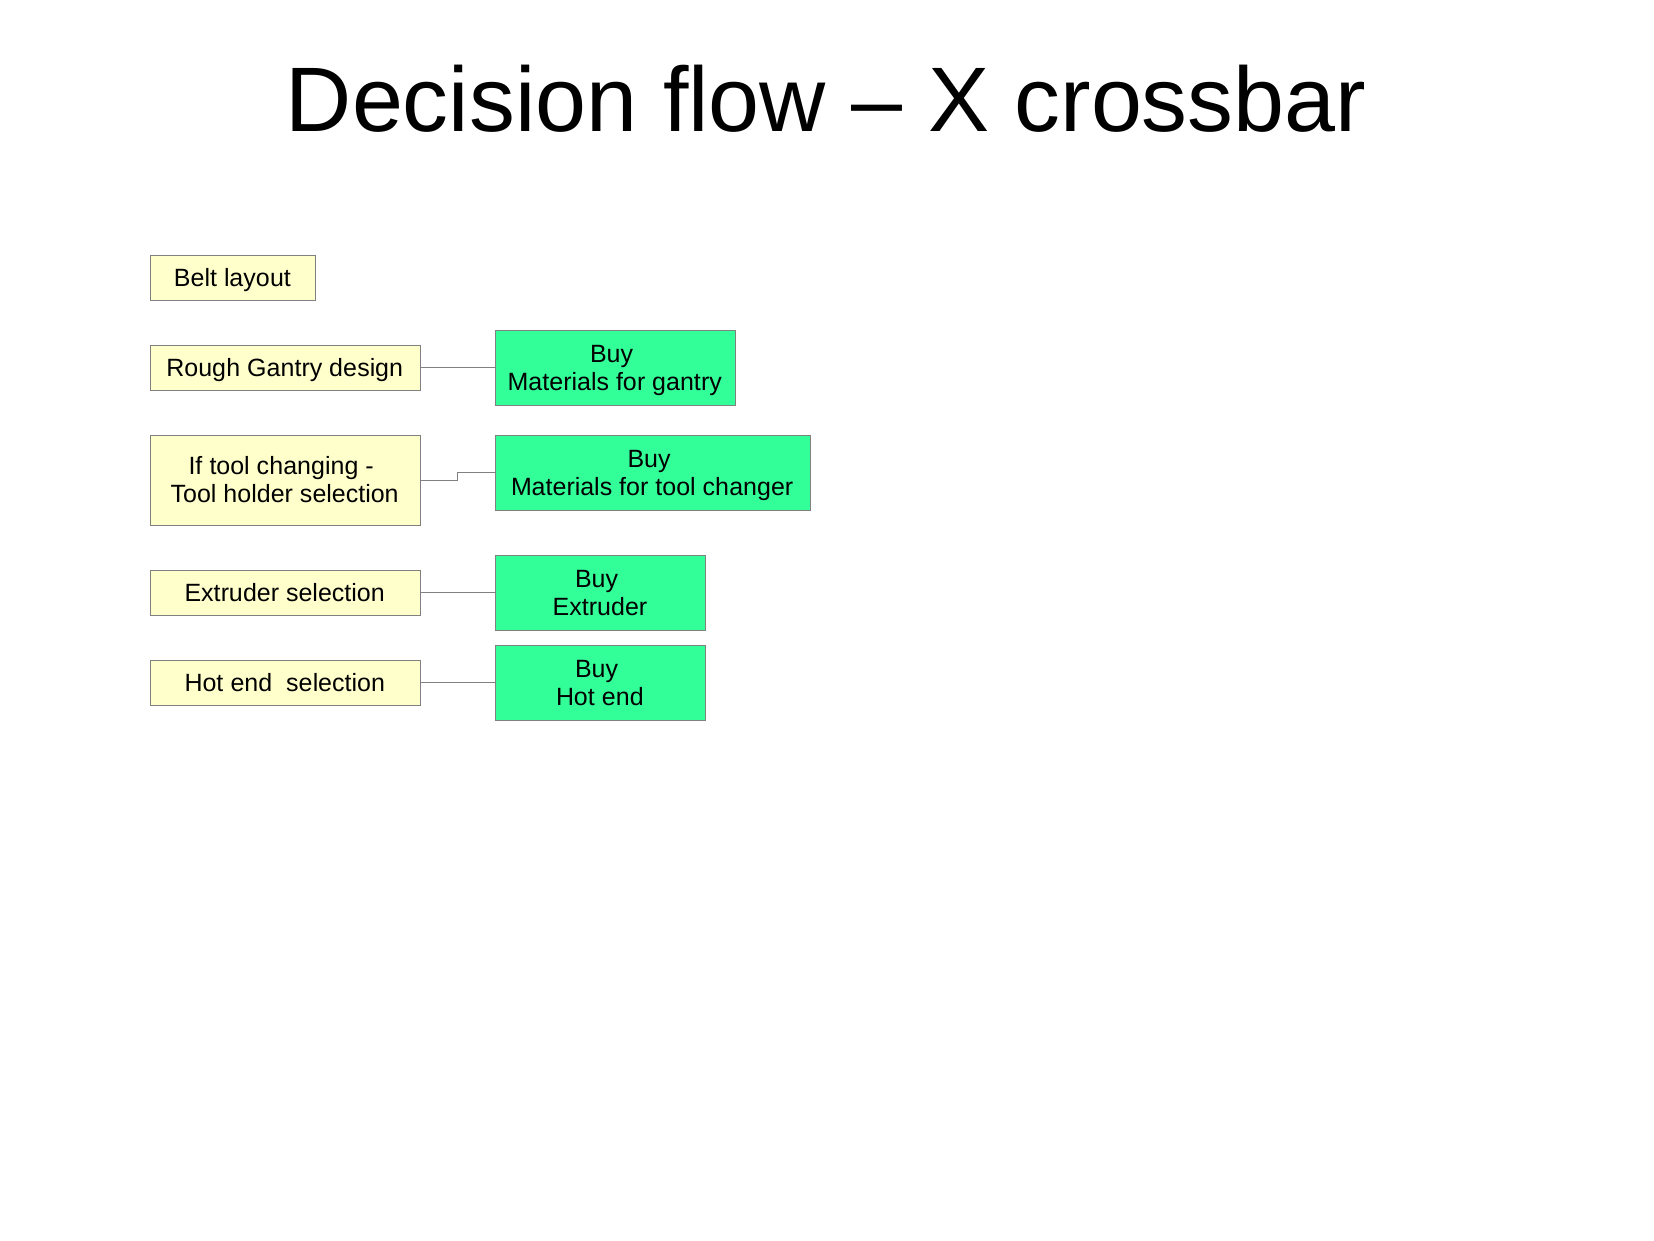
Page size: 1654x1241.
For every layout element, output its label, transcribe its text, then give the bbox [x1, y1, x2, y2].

title Decision flow – X crossbar [82, 48, 1571, 152]
text_box Belt layout [150, 255, 316, 301]
text_box Buy Hot end [495, 645, 706, 721]
text_box If tool changing - Tool holder selection [150, 435, 421, 526]
text_box Hot end selection [150, 660, 421, 706]
text_box Extruder selection [150, 570, 421, 616]
text_box Buy Materials for gantry [495, 330, 736, 406]
text_box Rough Gantry design [150, 345, 421, 391]
text_box Buy Materials for tool changer [495, 435, 811, 511]
text_box Buy Extruder [495, 555, 706, 631]
